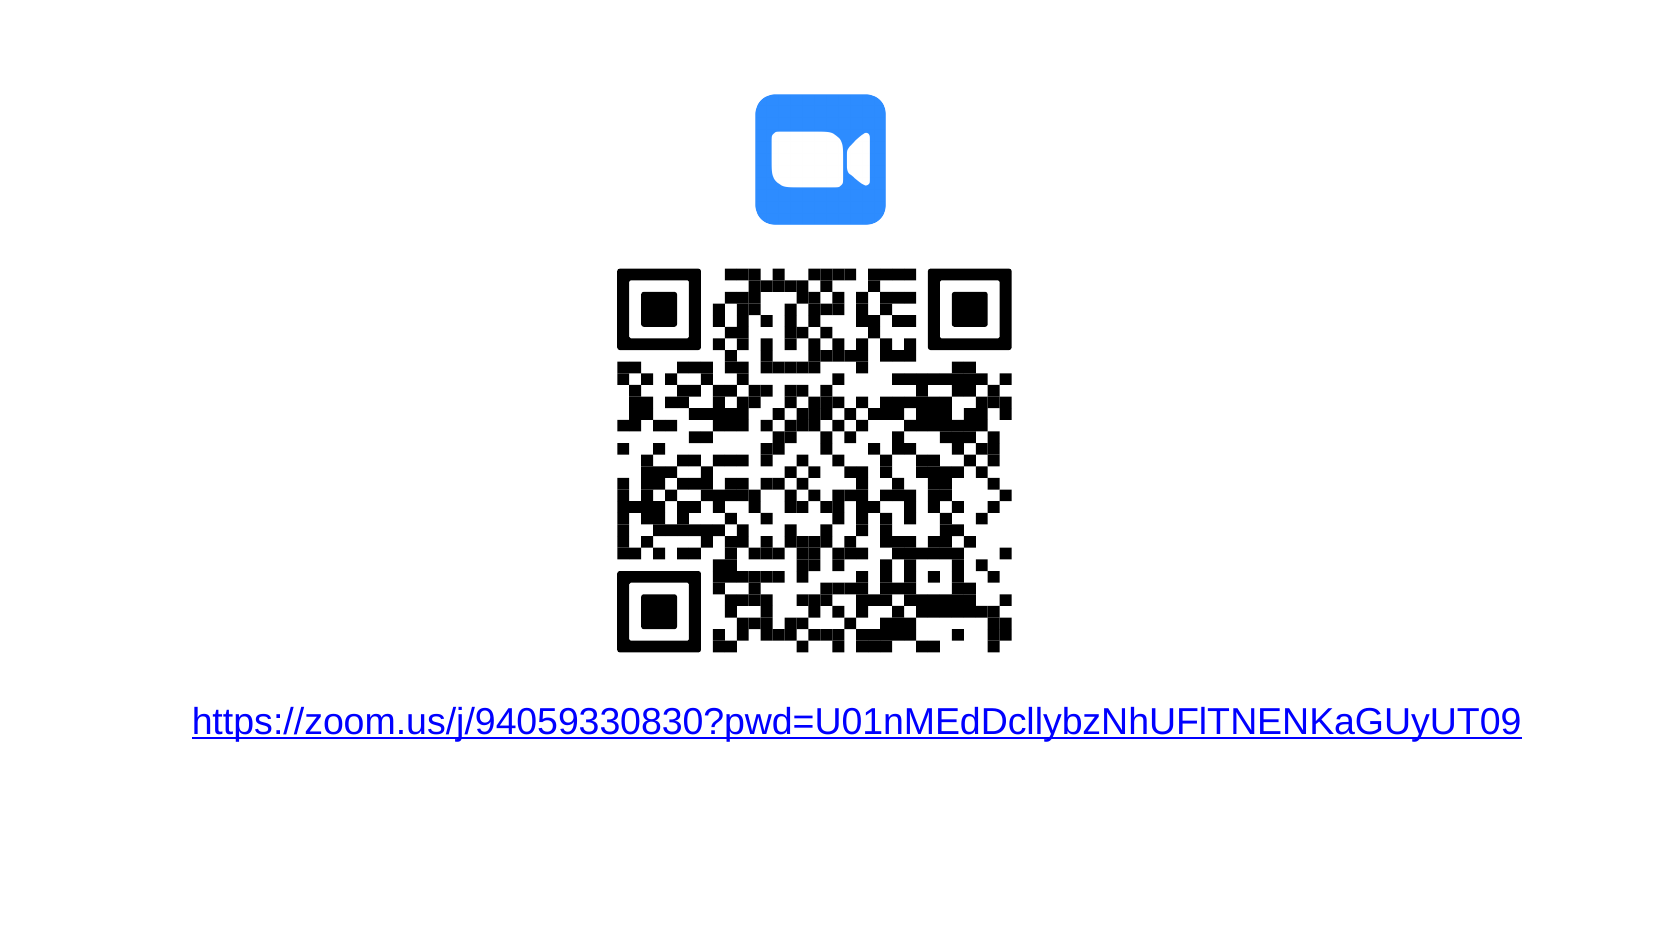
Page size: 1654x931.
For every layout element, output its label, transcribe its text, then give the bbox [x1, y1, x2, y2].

text_box https://zoom.us/j/94059330830?pwd=U01nMEdDcllybzNhUFlTNENKaGUyUT09 [177, 689, 1548, 747]
picture [577, 230, 1052, 691]
picture [755, 94, 886, 225]
